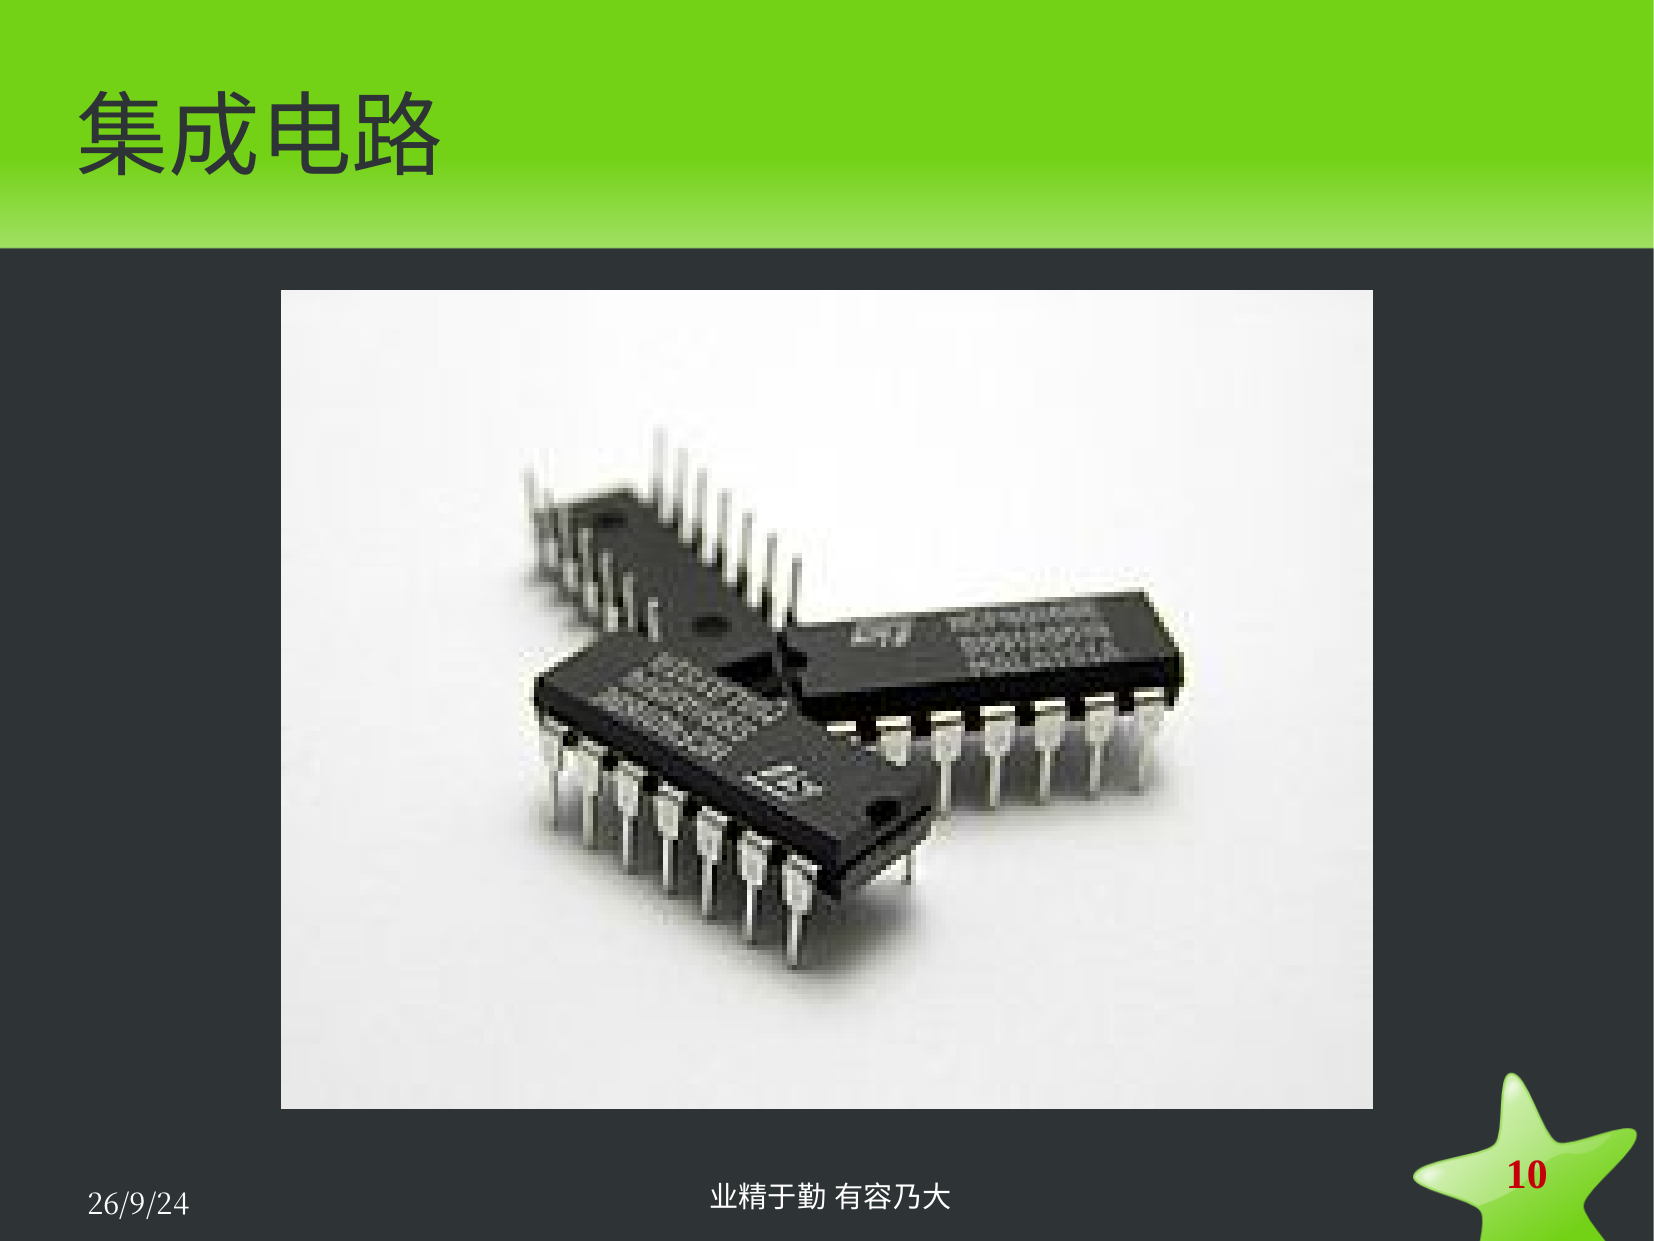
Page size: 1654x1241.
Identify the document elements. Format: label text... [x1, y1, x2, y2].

title 集成电路 [76, 29, 1565, 237]
picture [0, 0, 1654, 1241]
